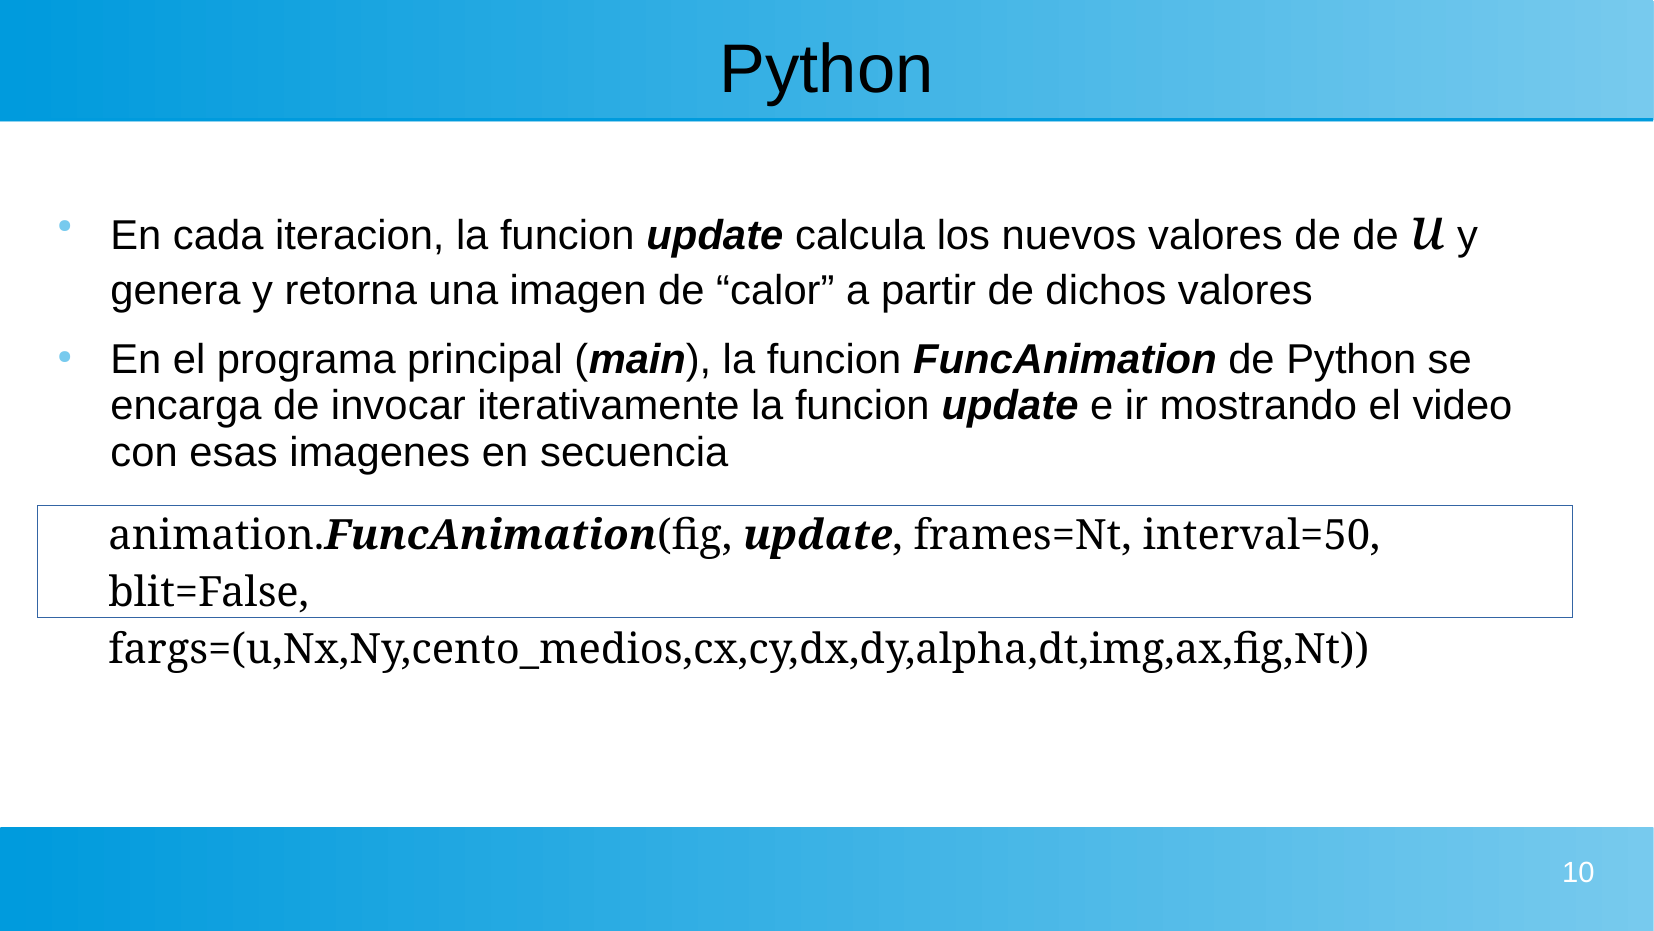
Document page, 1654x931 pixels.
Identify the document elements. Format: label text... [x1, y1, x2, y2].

list En cada iteracion, la funcion update calcula los nuevos valores de de u y genera y retorna una imagen de “calor” a partir de dichos valores En el programa principal (main), la funcion FuncAnimation de Python se encarga de invocar iterativamente la funcion update e ir mostrando el video con esas imagenes en secuencia [39, 187, 1576, 451]
title Python [59, 29, 1595, 108]
list animation.FuncAnimation(fig, update, frames=Nt, interval=50, blit=False, fargs=(u,Nx,Ny,cento_medios,cx,cy,dx,dy,alpha,dt,img,ax,fig,Nt)) [37, 505, 1573, 618]
